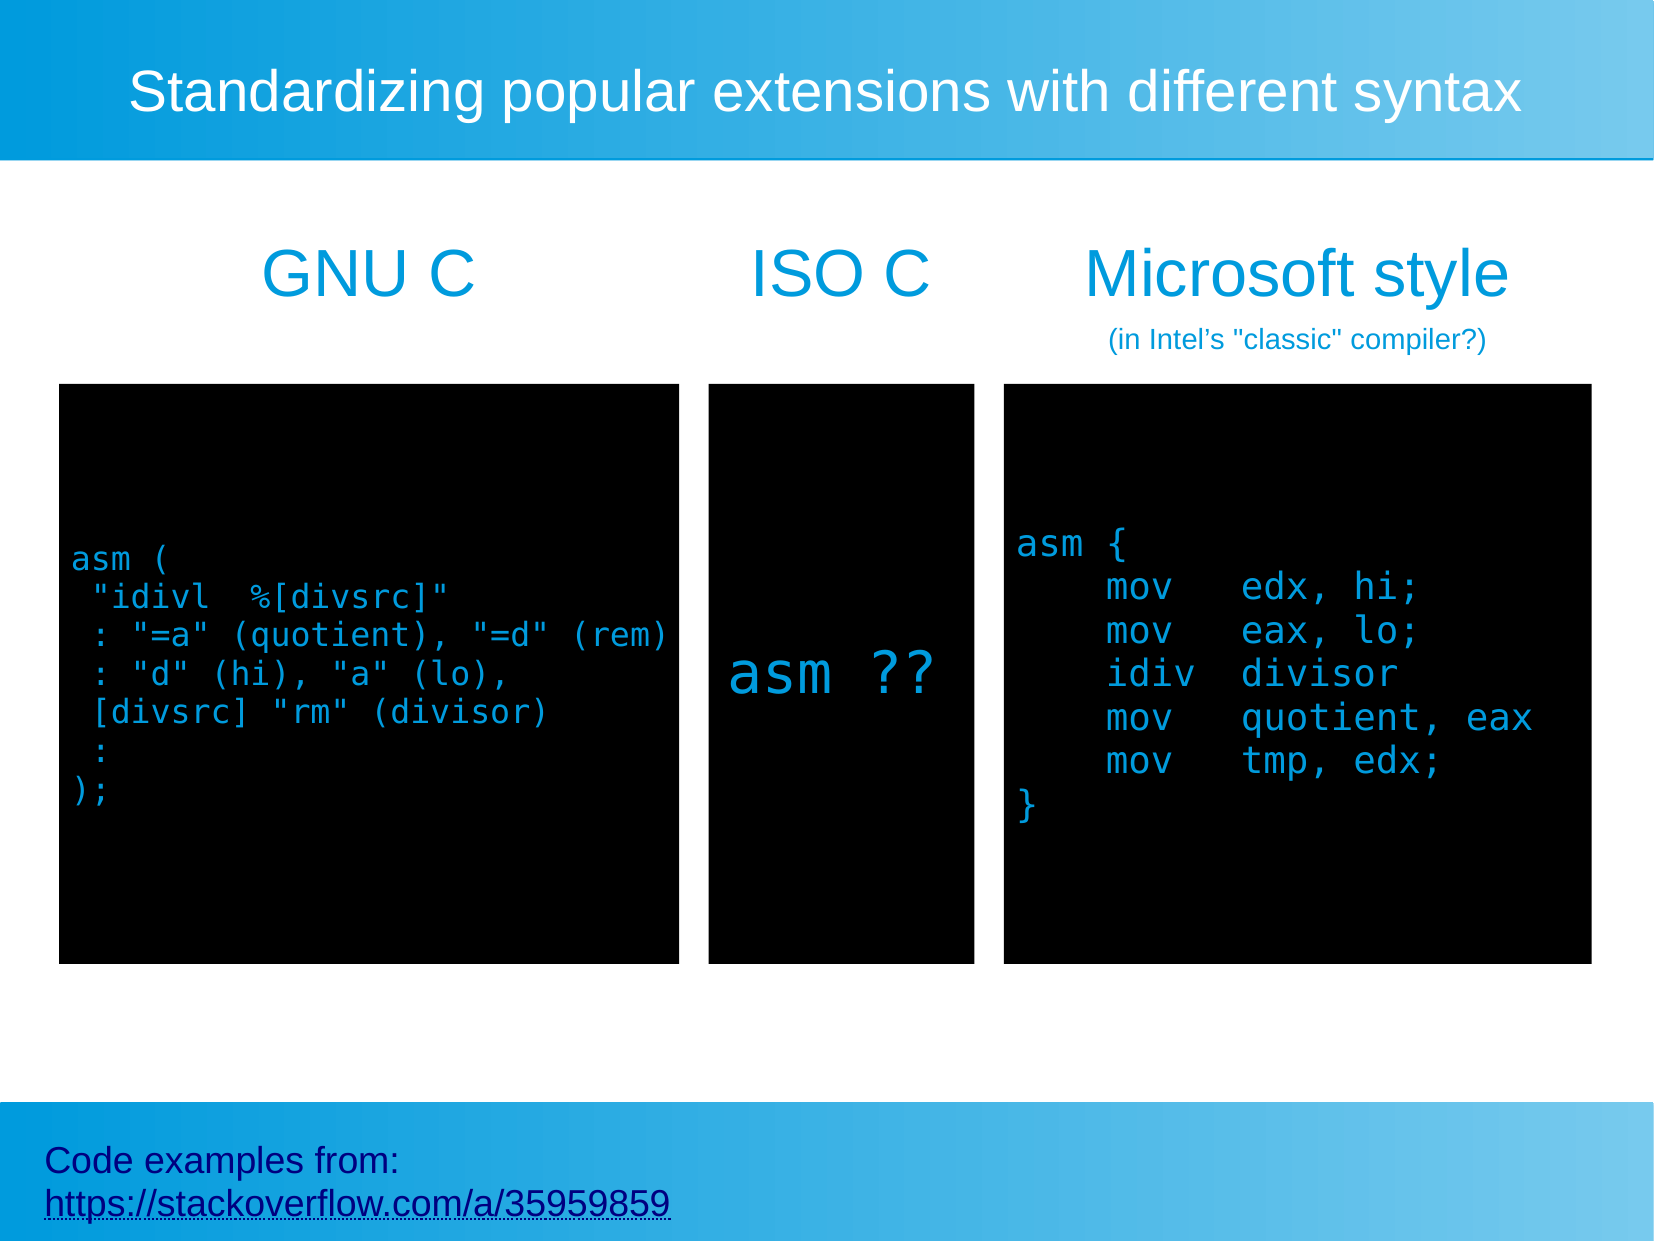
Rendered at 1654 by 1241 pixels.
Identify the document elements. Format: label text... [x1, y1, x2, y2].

title Standardizing popular extensions with different syntax [59, 39, 1595, 144]
list asm ( "idivl %[divsrc]" : "=a" (quotient), "=d" (rem) : "d" (hi), "a" (lo), [divsrc] "rm" (divisor) : ); [59, 383, 680, 964]
list asm ?? [708, 383, 975, 964]
text_box Code examples from: https://stackoverflow.com/a/35959859 [29, 1122, 692, 1241]
list GNU C [59, 236, 680, 383]
list Microsoft style (in Intel’s "classic" compiler?) [1003, 236, 1592, 383]
list asm { mov edx, hi; mov eax, lo; idiv divisor mov quotient, eax mov tmp, edx; } [1003, 383, 1592, 964]
list ISO C [708, 236, 975, 383]
